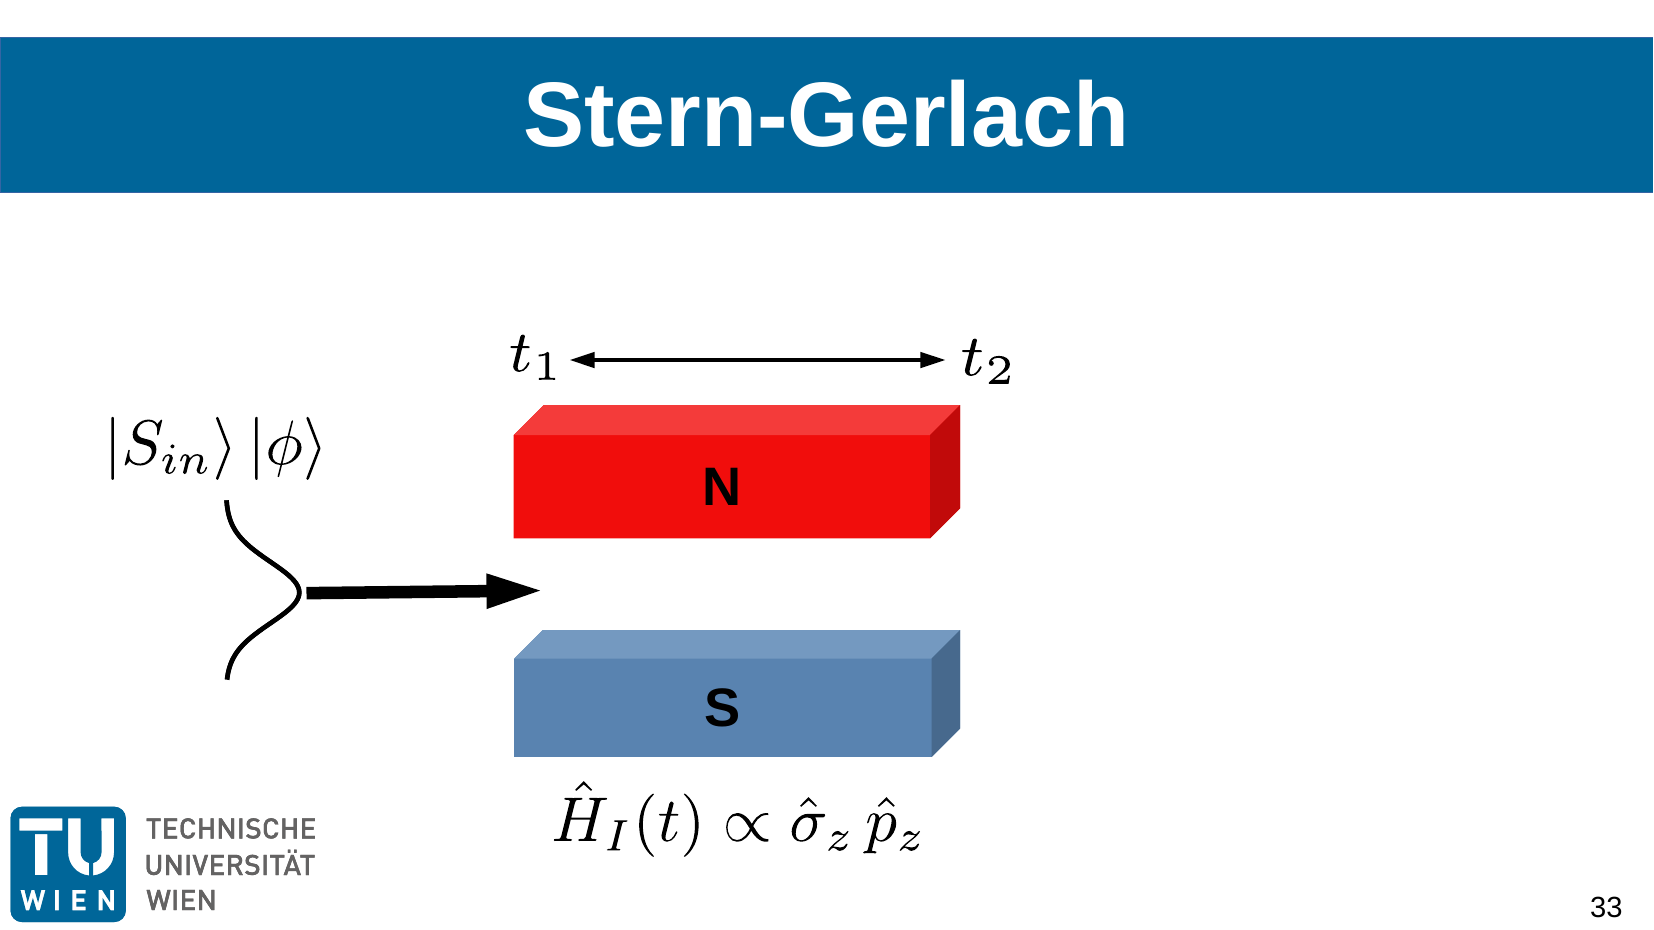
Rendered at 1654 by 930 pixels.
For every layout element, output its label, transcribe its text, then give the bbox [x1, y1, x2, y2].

title Setup [514, 630, 959, 659]
picture [75, 412, 345, 692]
picture [543, 770, 934, 876]
picture [960, 315, 1021, 395]
text_box N [513, 436, 930, 539]
picture [505, 330, 556, 391]
title Setup [513, 405, 959, 436]
title Stern-Gerlach [0, 37, 1653, 193]
text_box S [514, 659, 931, 757]
